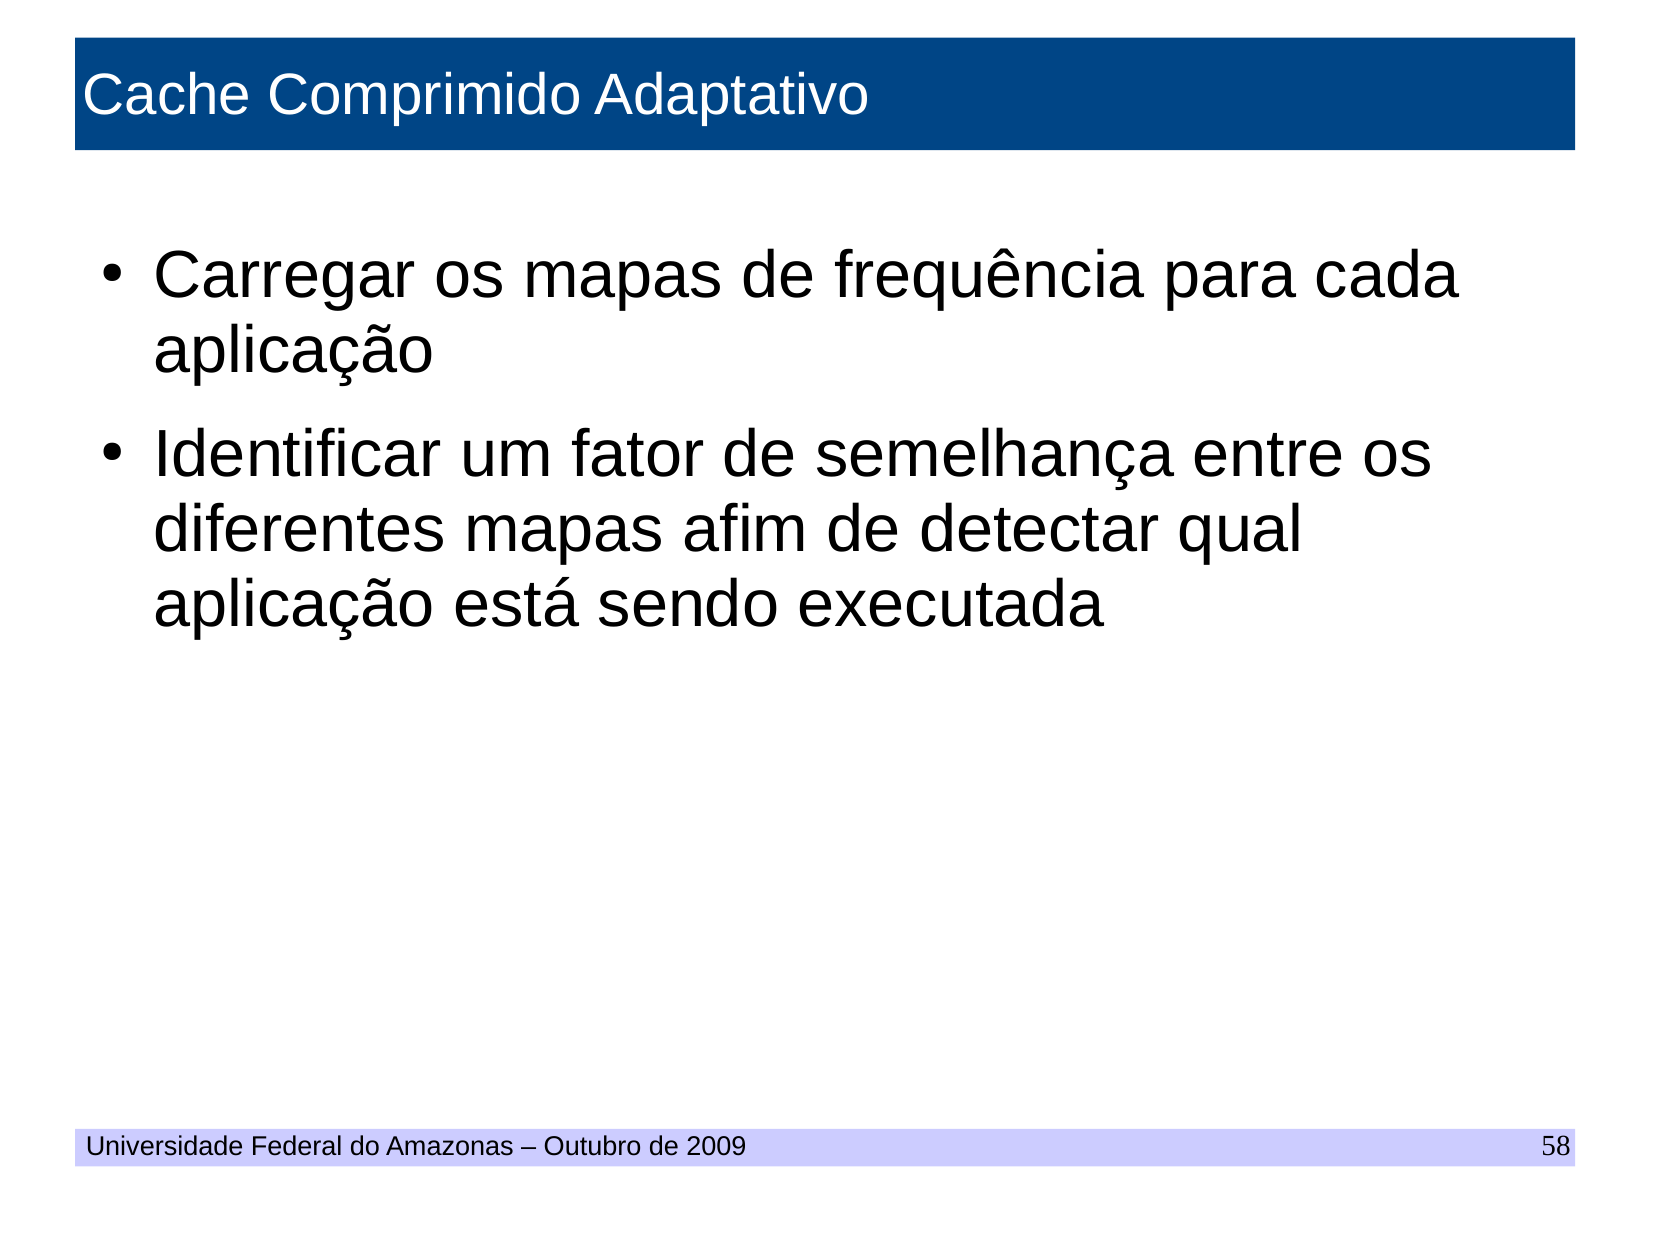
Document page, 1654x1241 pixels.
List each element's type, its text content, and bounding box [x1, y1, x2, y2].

title Cache Comprimido Adaptativo [82, 43, 1571, 145]
list Carregar os mapas de frequência para cada aplicação Identificar um fator de semelhança entre os diferentes mapas afim de detectar qual aplicação está sendo executada [82, 237, 1571, 1056]
